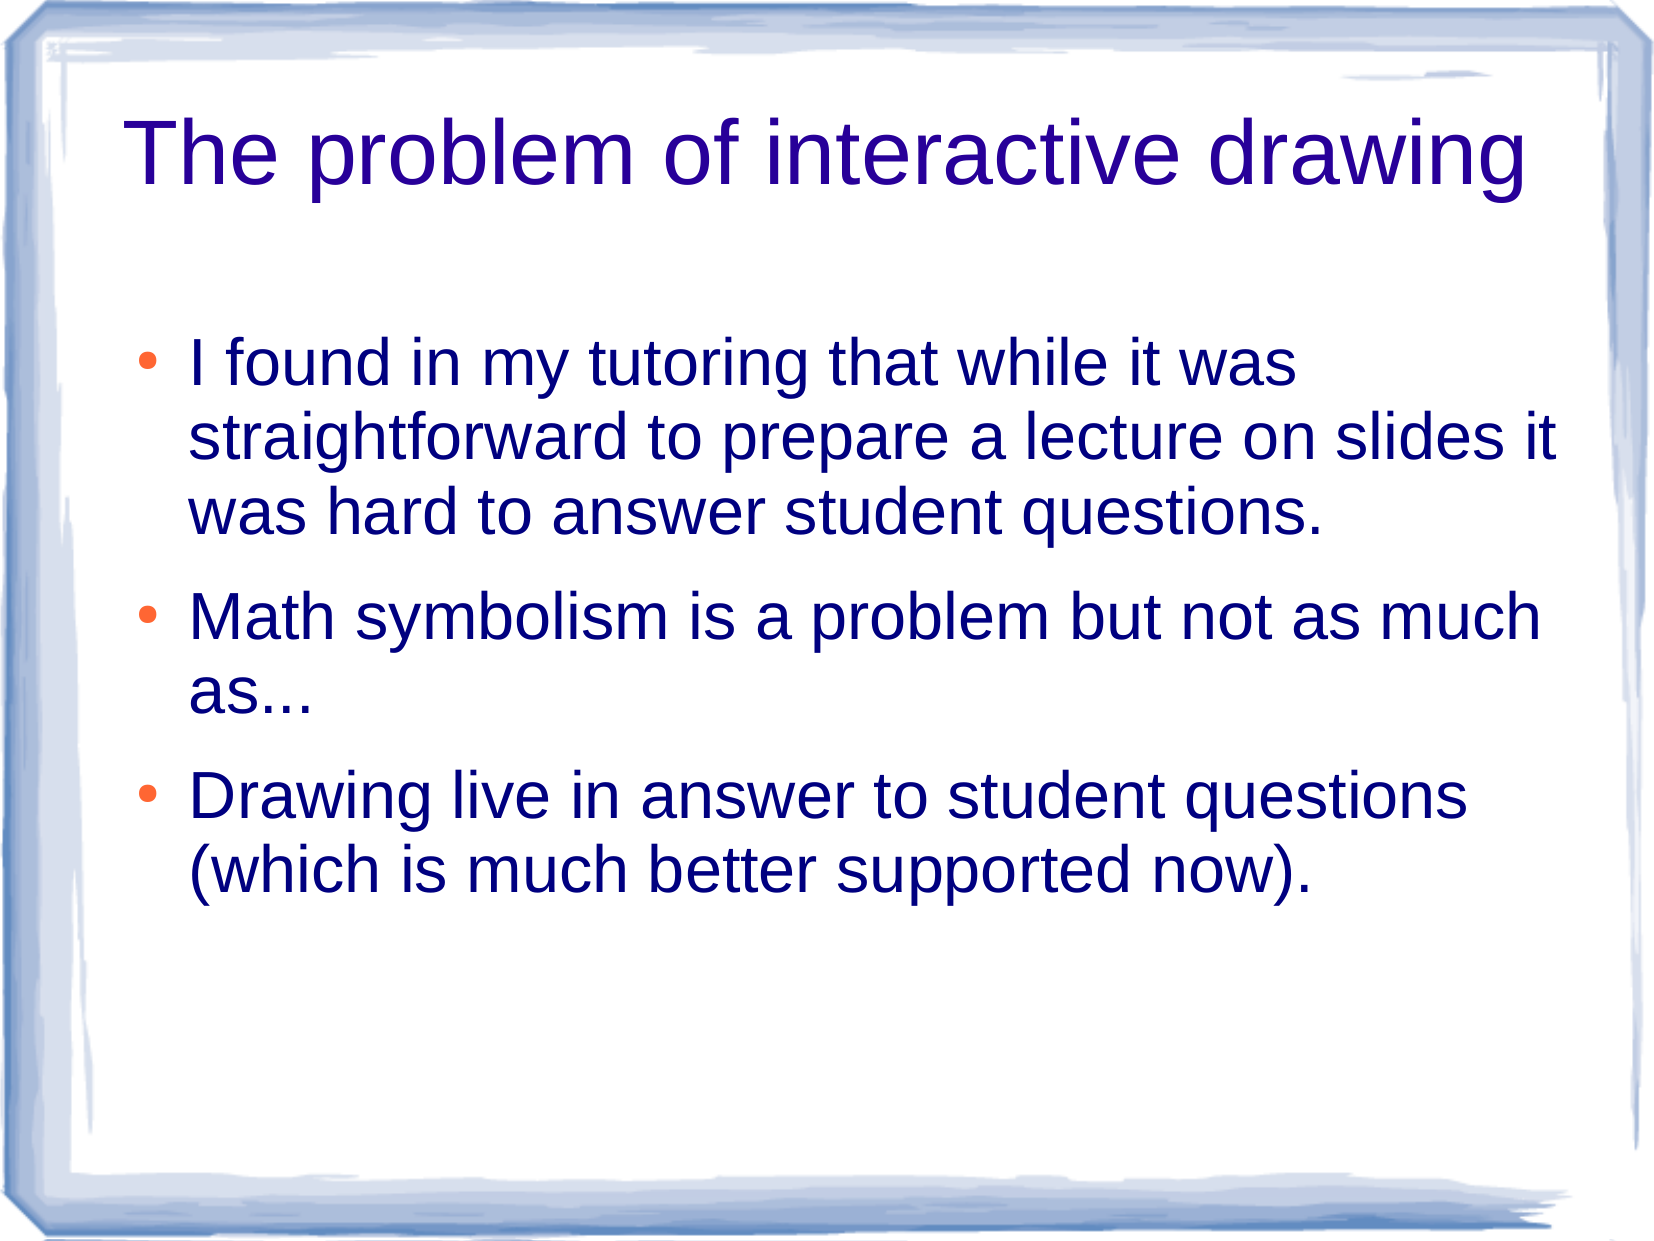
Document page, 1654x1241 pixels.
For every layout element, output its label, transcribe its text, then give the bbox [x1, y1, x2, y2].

picture [0, 0, 1654, 1241]
list I found in my tutoring that while it was straightforward to prepare a lecture on slides it was hard to answer student questions. Math symbolism is a problem but not as much as... Drawing live in answer to student questions (which is much better supported now). [118, 324, 1571, 1004]
title The problem of interactive drawing [82, 49, 1571, 257]
